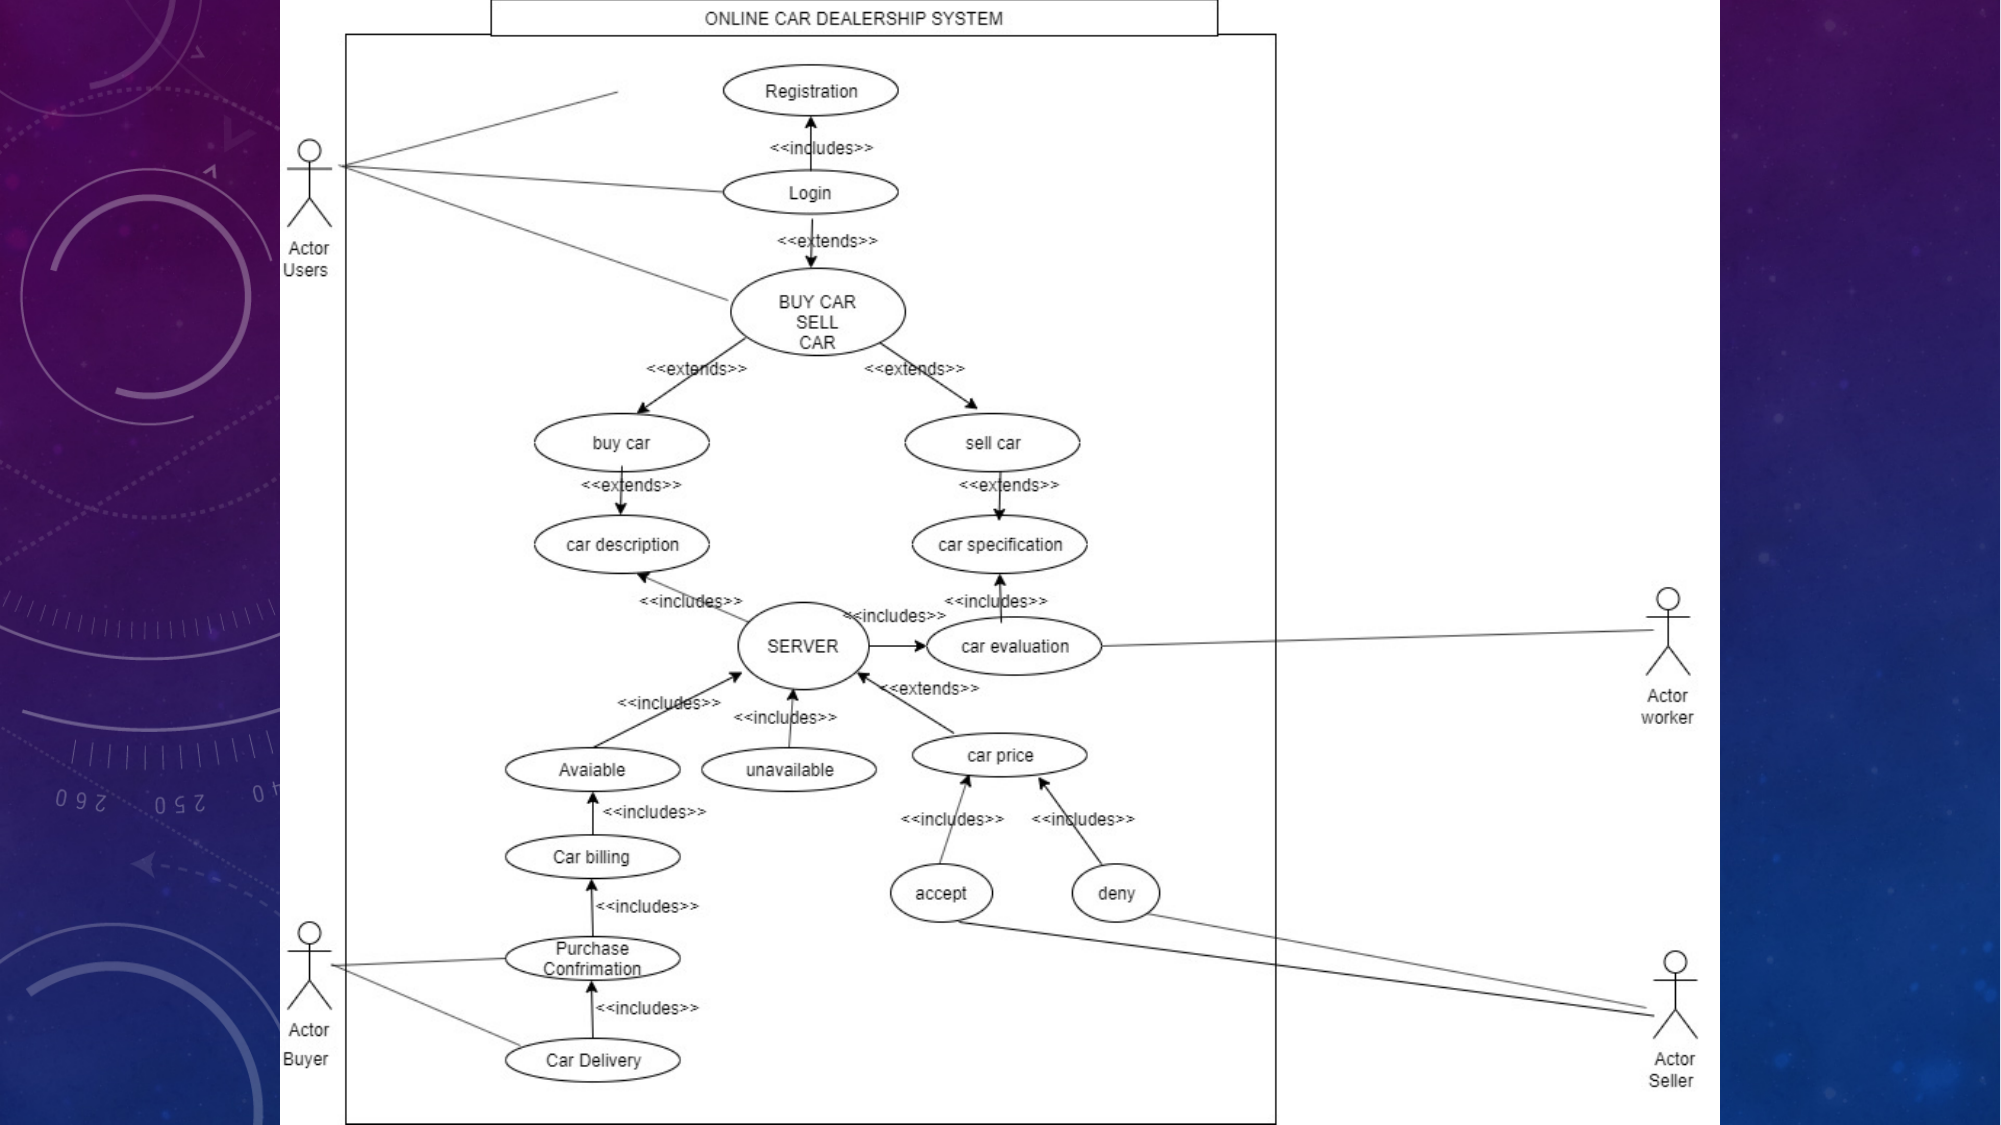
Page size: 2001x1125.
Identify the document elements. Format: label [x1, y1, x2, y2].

picture [280, 0, 1720, 1125]
